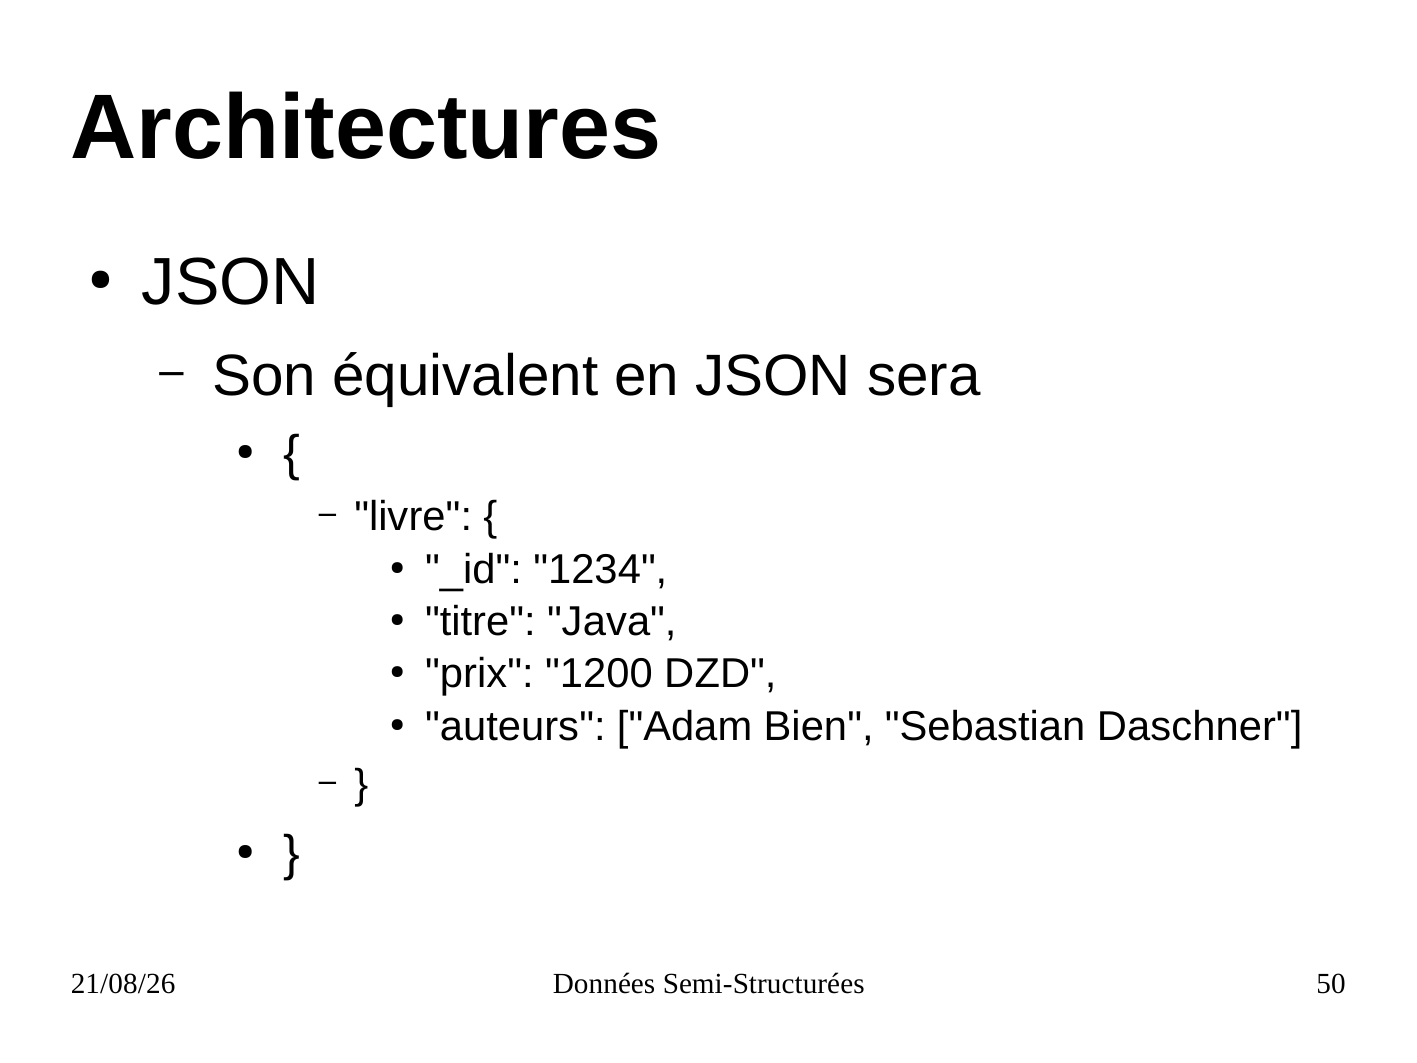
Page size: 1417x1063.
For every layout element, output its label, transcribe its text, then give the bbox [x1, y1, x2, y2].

list JSON Son équivalent en JSON sera { "livre": { "_id": "1234", "titre": "Java", "prix": "1200 DZD", "auteurs": ["Adam Bien", "Sebastian Daschner"] } } [70, 244, 1346, 925]
title Architectures [70, 42, 1346, 212]
